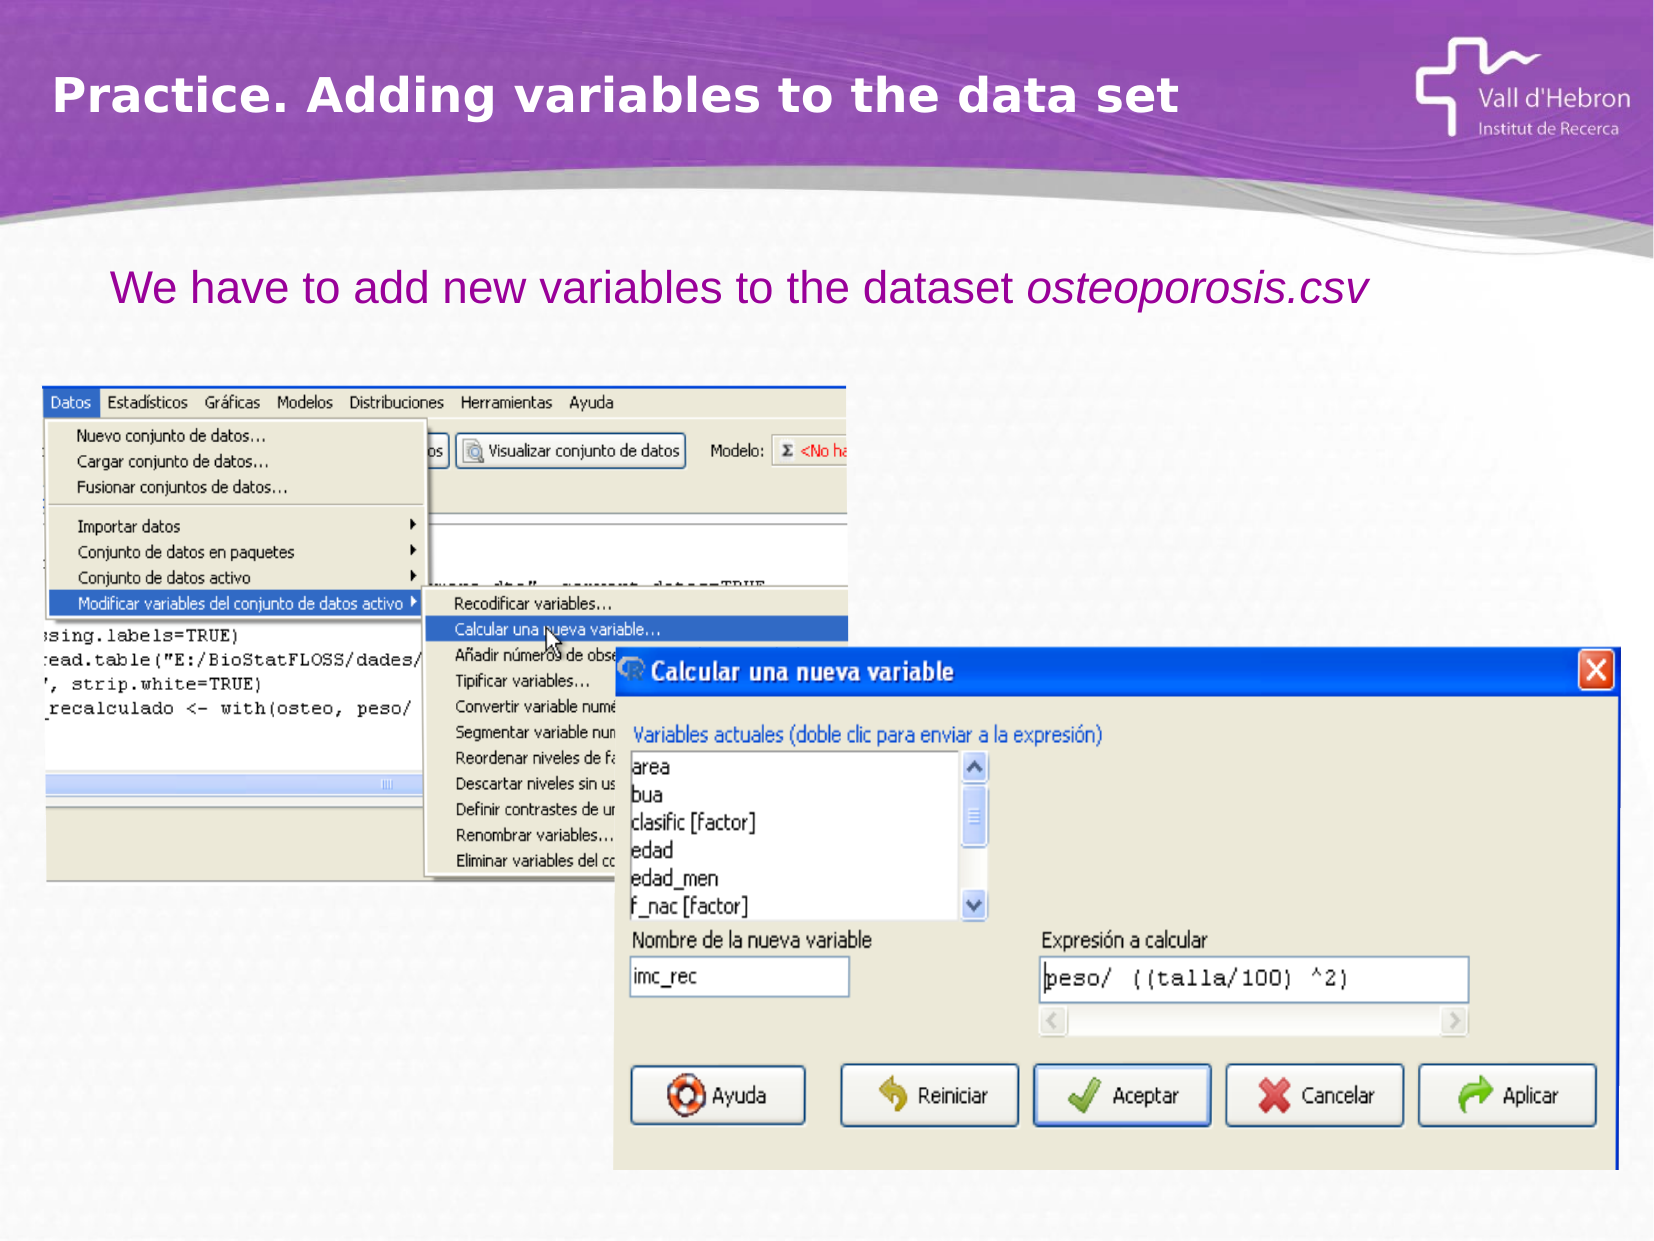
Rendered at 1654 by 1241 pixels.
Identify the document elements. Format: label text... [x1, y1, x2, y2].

picture [0, 0, 1654, 1241]
text_box We have to add new variables to the dataset osteoporosis.csv [94, 250, 1501, 320]
text_box Practice. Adding variables to the data set [51, 67, 1182, 134]
